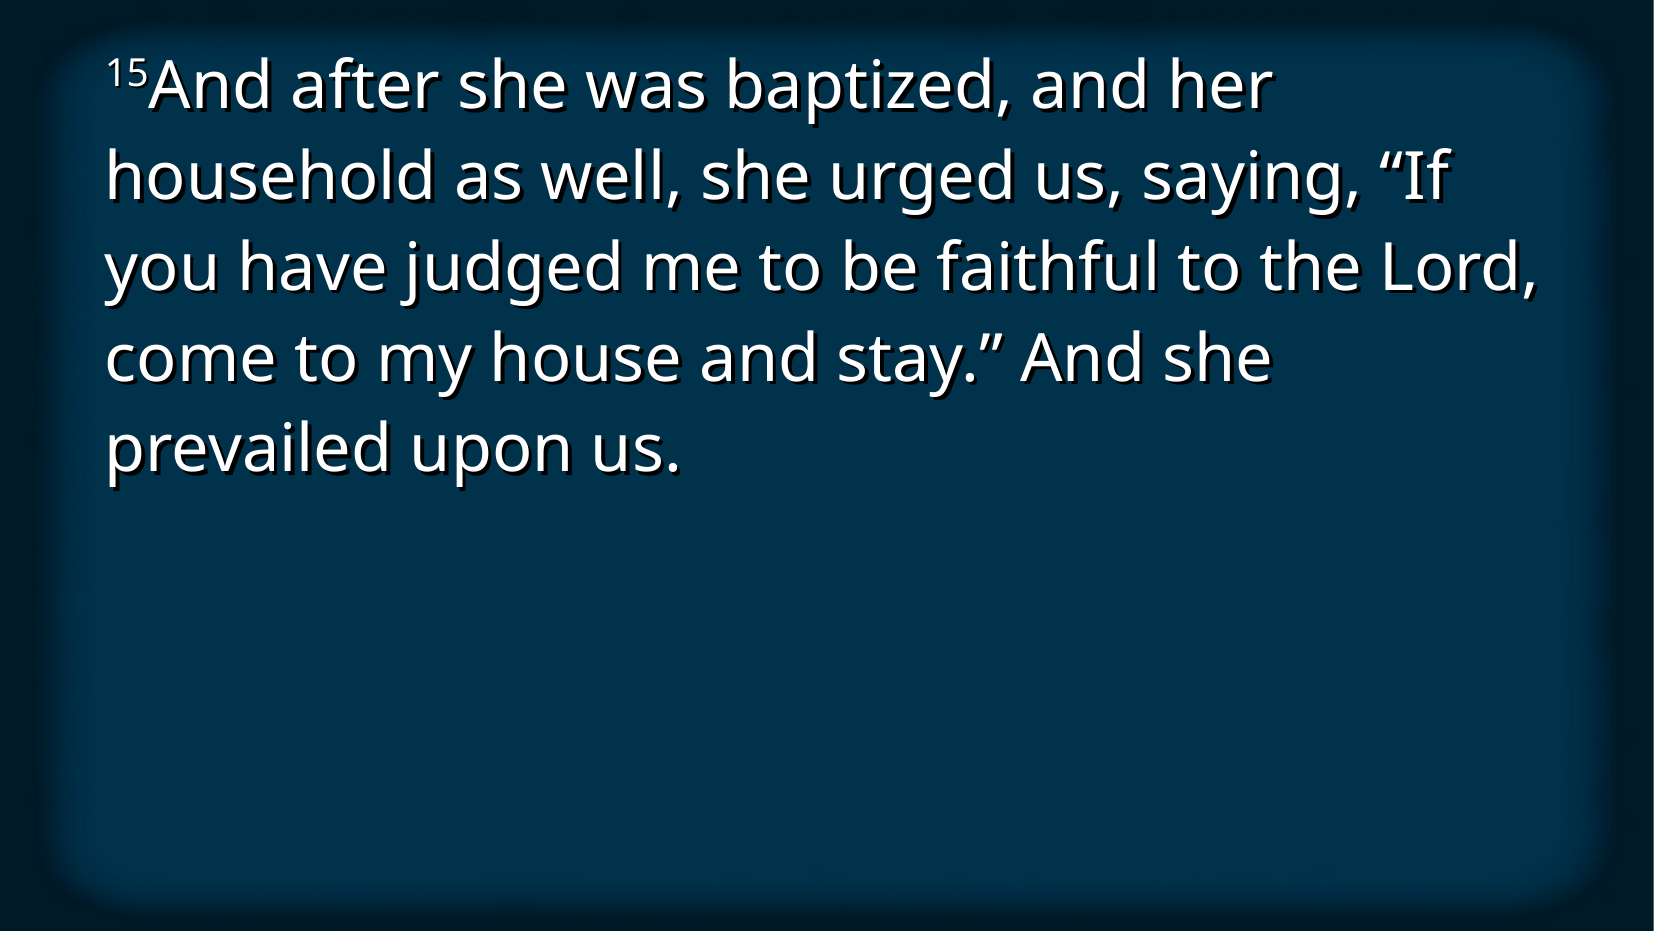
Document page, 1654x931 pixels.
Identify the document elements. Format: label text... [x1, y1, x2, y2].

text_box 15And after she was baptized, and her household as well, she urged us, saying, “If you have judged me to be faithful to the Lord, come to my house and stay.” And she prevailed upon us. [90, 30, 1561, 400]
picture [0, 0, 1654, 931]
